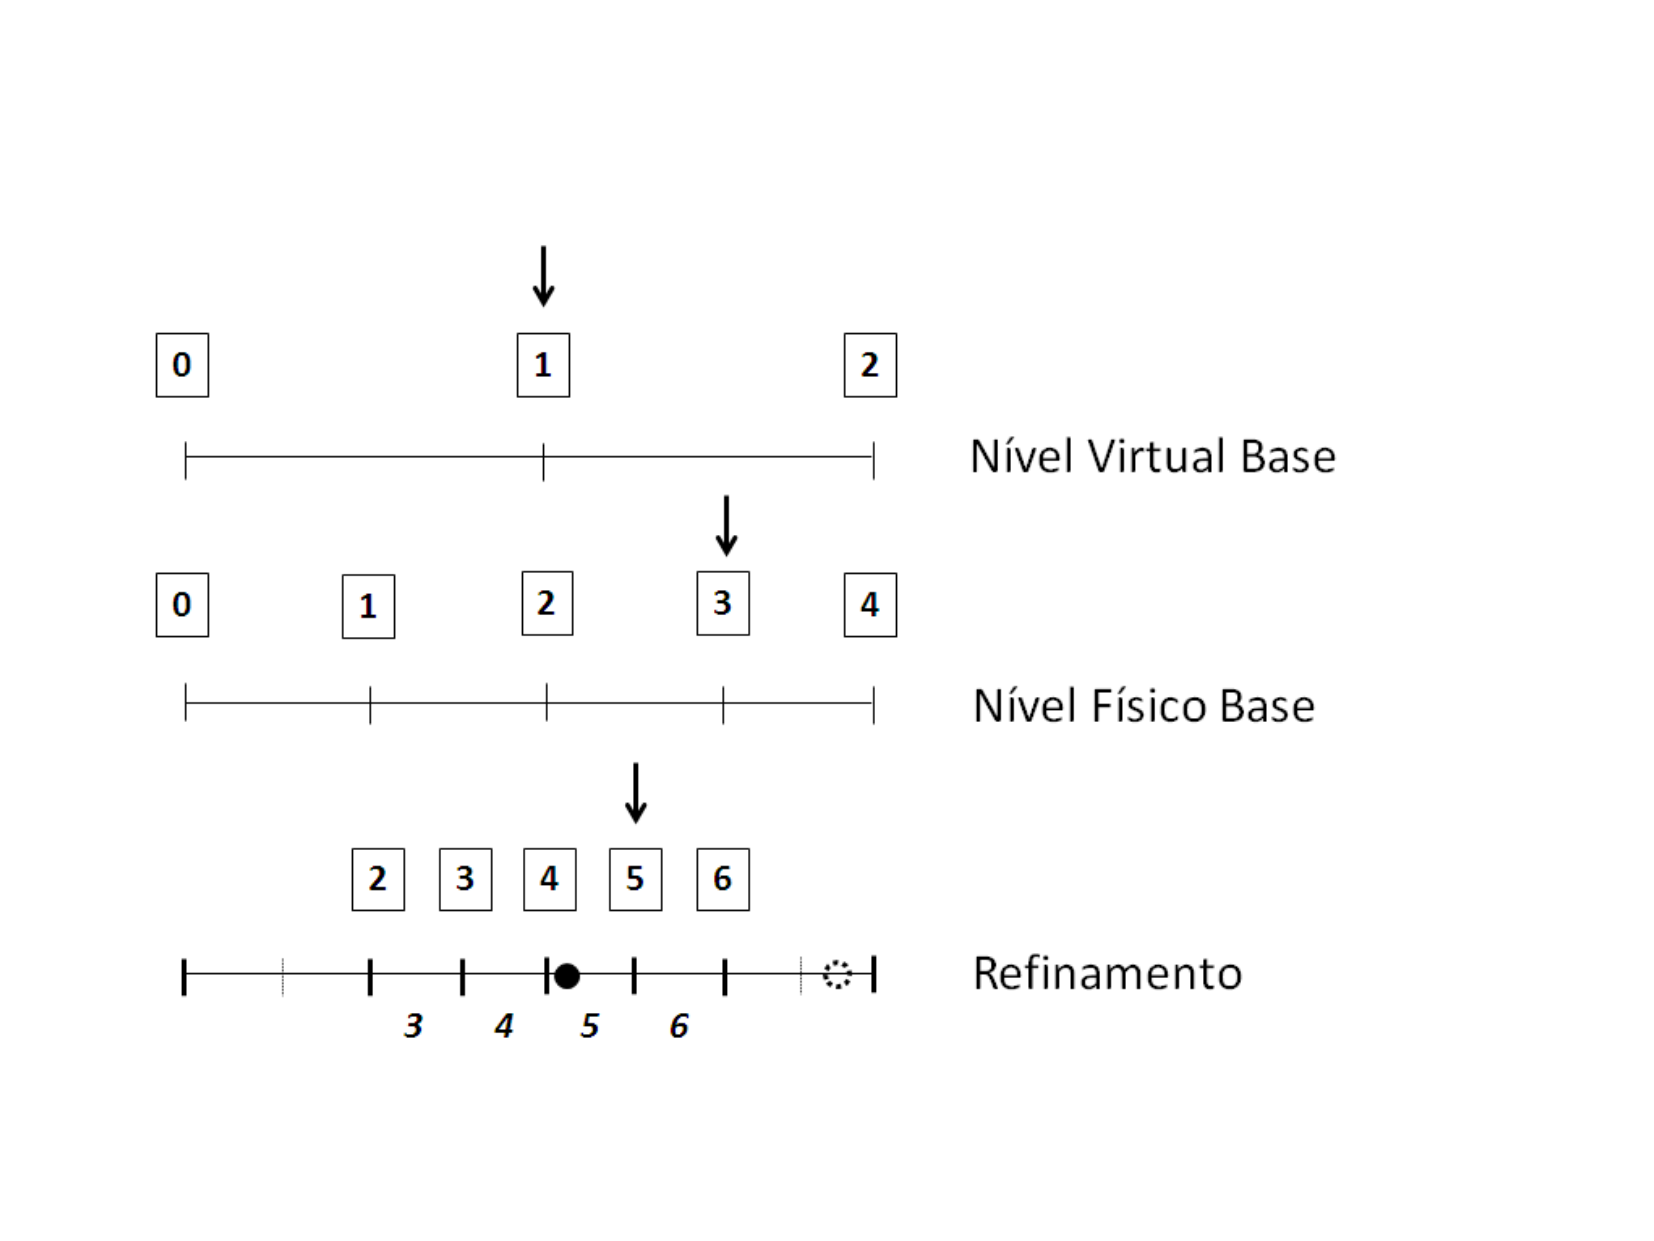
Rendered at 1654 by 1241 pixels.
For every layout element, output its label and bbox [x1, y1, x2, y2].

picture [135, 231, 1351, 1059]
